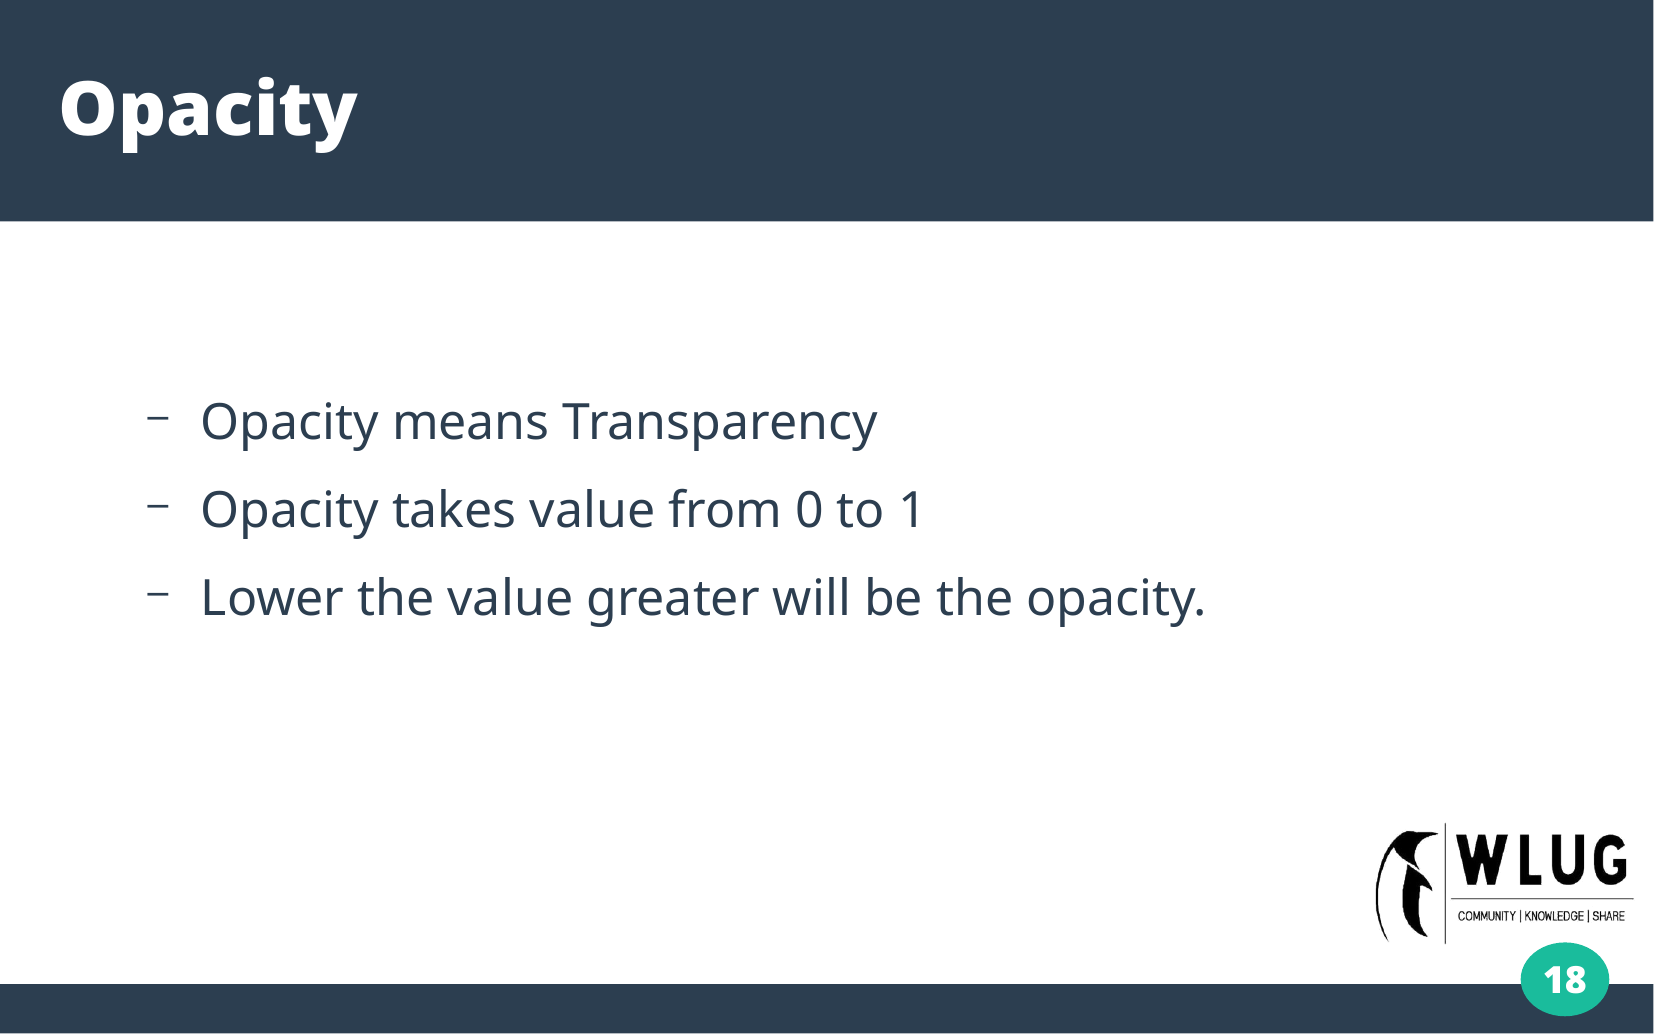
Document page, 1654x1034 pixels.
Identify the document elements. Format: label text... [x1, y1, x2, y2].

title Opacity [59, 41, 1595, 173]
list Opacity means Transparency Opacity takes value from 0 to 1 Lower the value greater will be the opacity. [59, 270, 1595, 960]
picture [1358, 814, 1643, 950]
